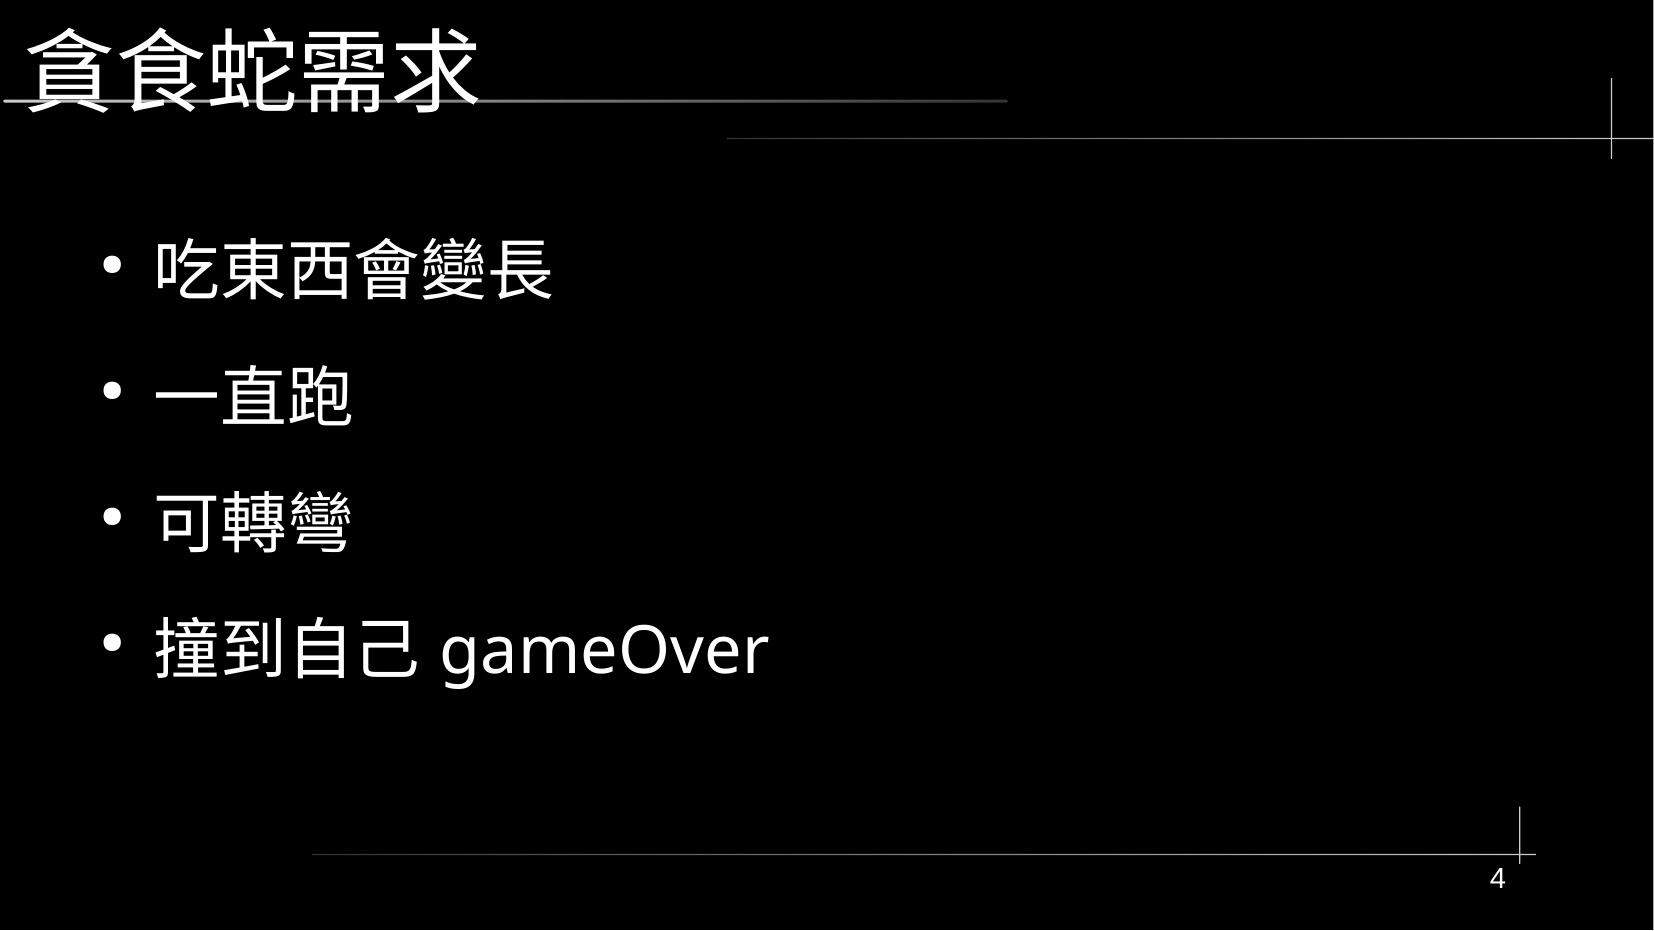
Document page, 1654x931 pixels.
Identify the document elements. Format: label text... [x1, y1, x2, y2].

title 貪食蛇需求 [23, 9, 1589, 121]
list 吃東西會變長 一直跑 可轉彎 撞到自己gameOver [82, 217, 1571, 758]
